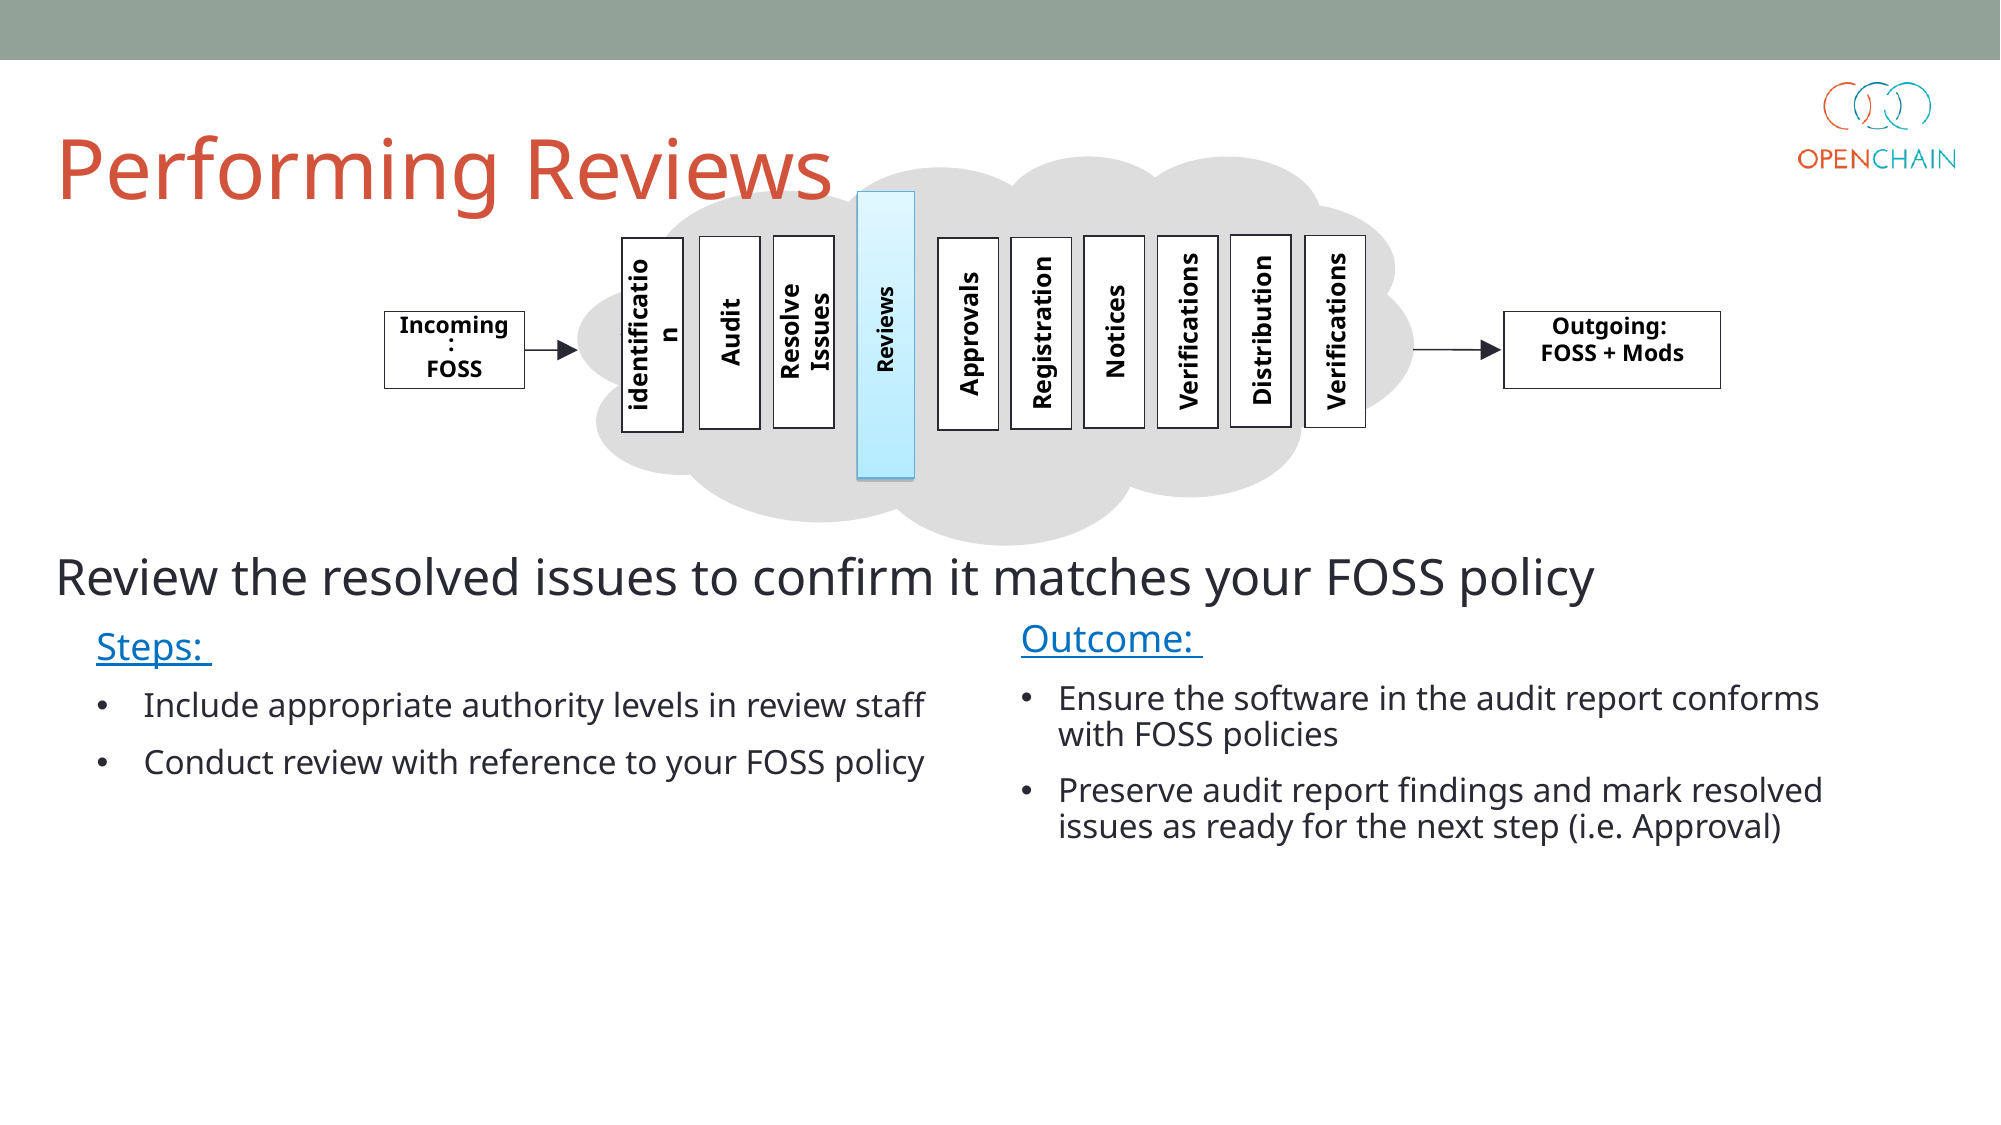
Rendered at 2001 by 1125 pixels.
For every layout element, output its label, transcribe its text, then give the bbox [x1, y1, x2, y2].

text_box identification [622, 247, 683, 432]
text_box Reviews [856, 247, 913, 474]
text_box Registration [1010, 247, 1072, 430]
text_box Review the resolved issues to confirm it matches your FOSS policy [40, 537, 2000, 614]
text_box Distribution [1230, 247, 1292, 428]
picture [1798, 82, 1955, 169]
text_box [1366, 247, 1415, 410]
text_box Approvals [937, 247, 999, 431]
text_box [577, 247, 1305, 537]
text_box Steps: Include appropriate authority levels in review staff Conduct review with reference to your FOSS policy [81, 620, 961, 1075]
text_box Outcome: Ensure the software in the audit report conforms with FOSS policies Preserve audit report findings and mark resolved issues as ready for the next step (i.e. Approval) [1005, 614, 1898, 1078]
text_box Performing Reviews [40, 84, 1841, 247]
text_box Notices [1084, 247, 1145, 429]
text_box Audit [699, 247, 760, 429]
text_box Incoming: FOSS [384, 311, 525, 389]
text_box Resolve Issues [773, 247, 835, 429]
text_box Verifications [1157, 247, 1218, 429]
text_box Verifications [1305, 247, 1366, 428]
text_box Outgoing: FOSS + Mods [1504, 311, 1721, 389]
